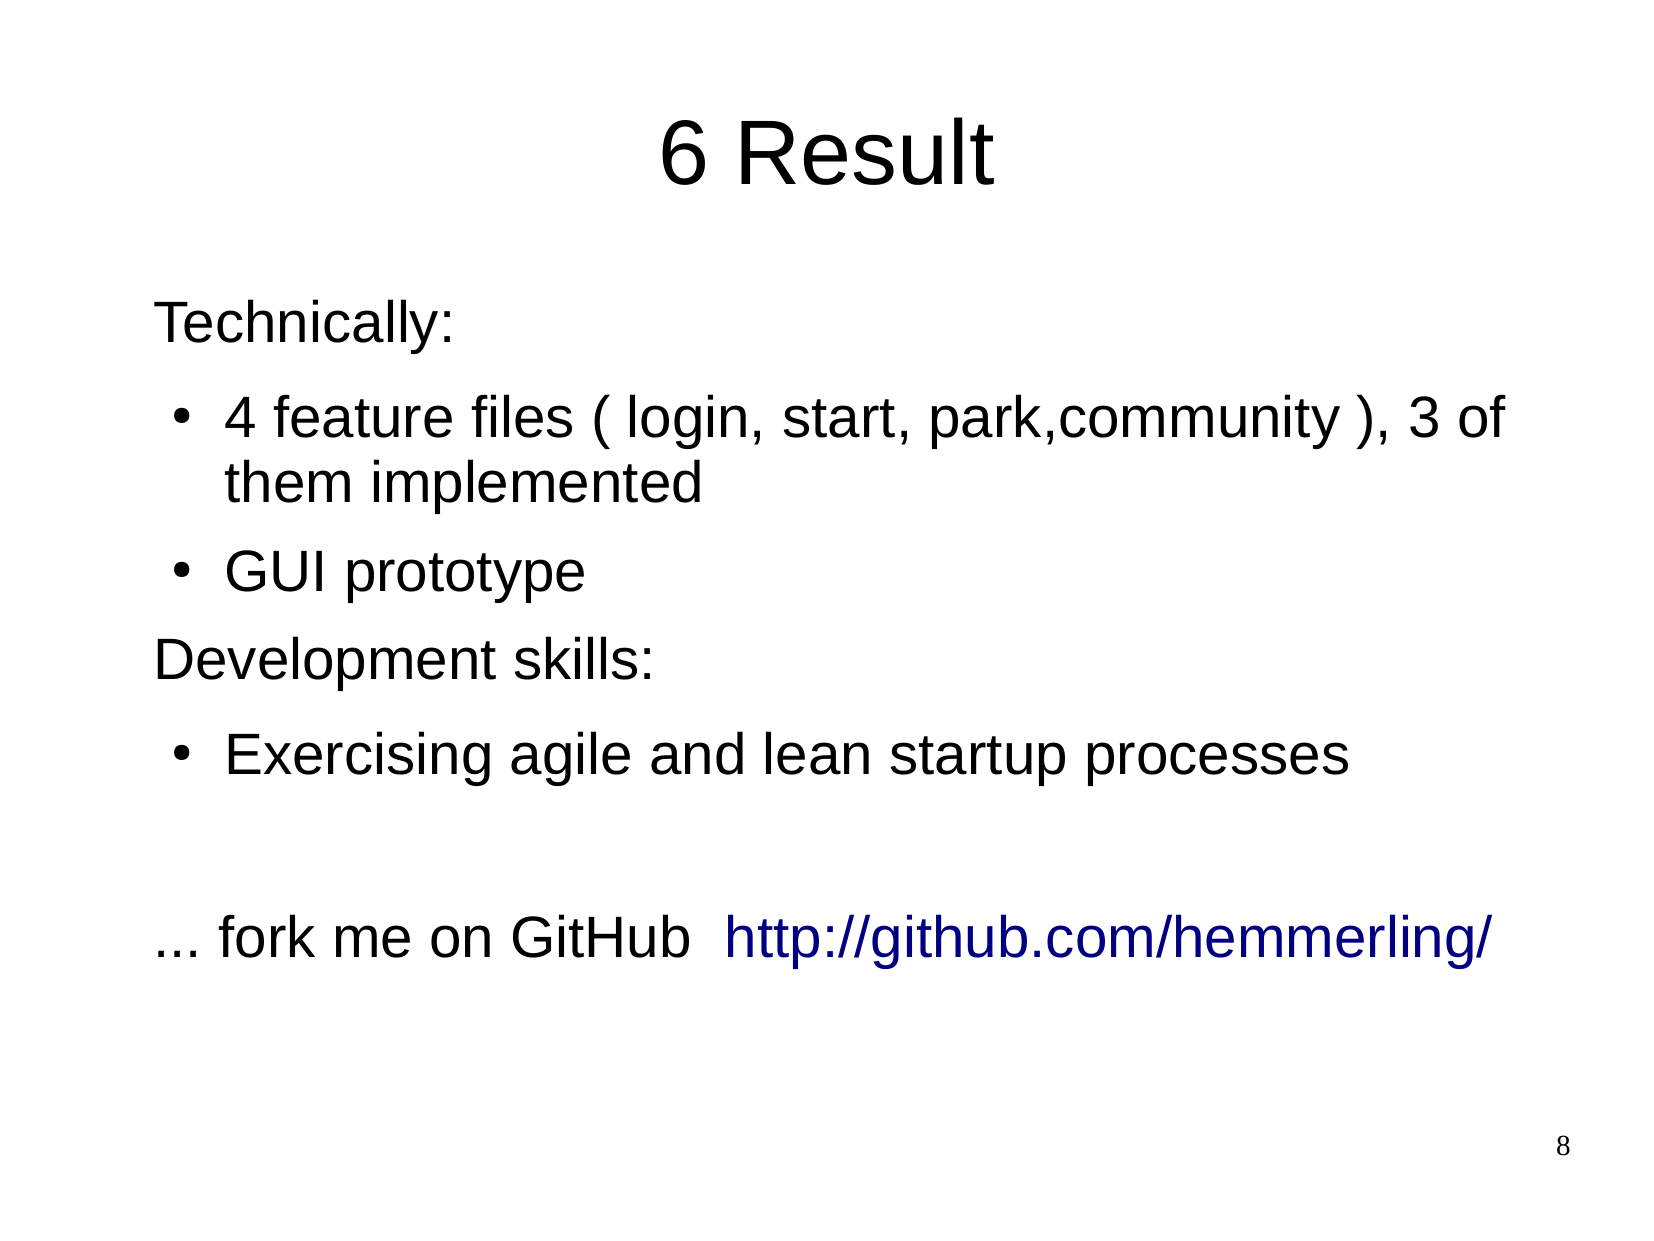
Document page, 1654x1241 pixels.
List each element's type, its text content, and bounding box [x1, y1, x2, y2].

list Technically: 4 feature files ( login, start, park,community ), 3 of them implemented GUI prototype Development skills: Exercising agile and lean startup processes ... fork me on GitHub http://github.com/hemmerling/ [82, 290, 1571, 1010]
title 6 Result [82, 49, 1571, 257]
